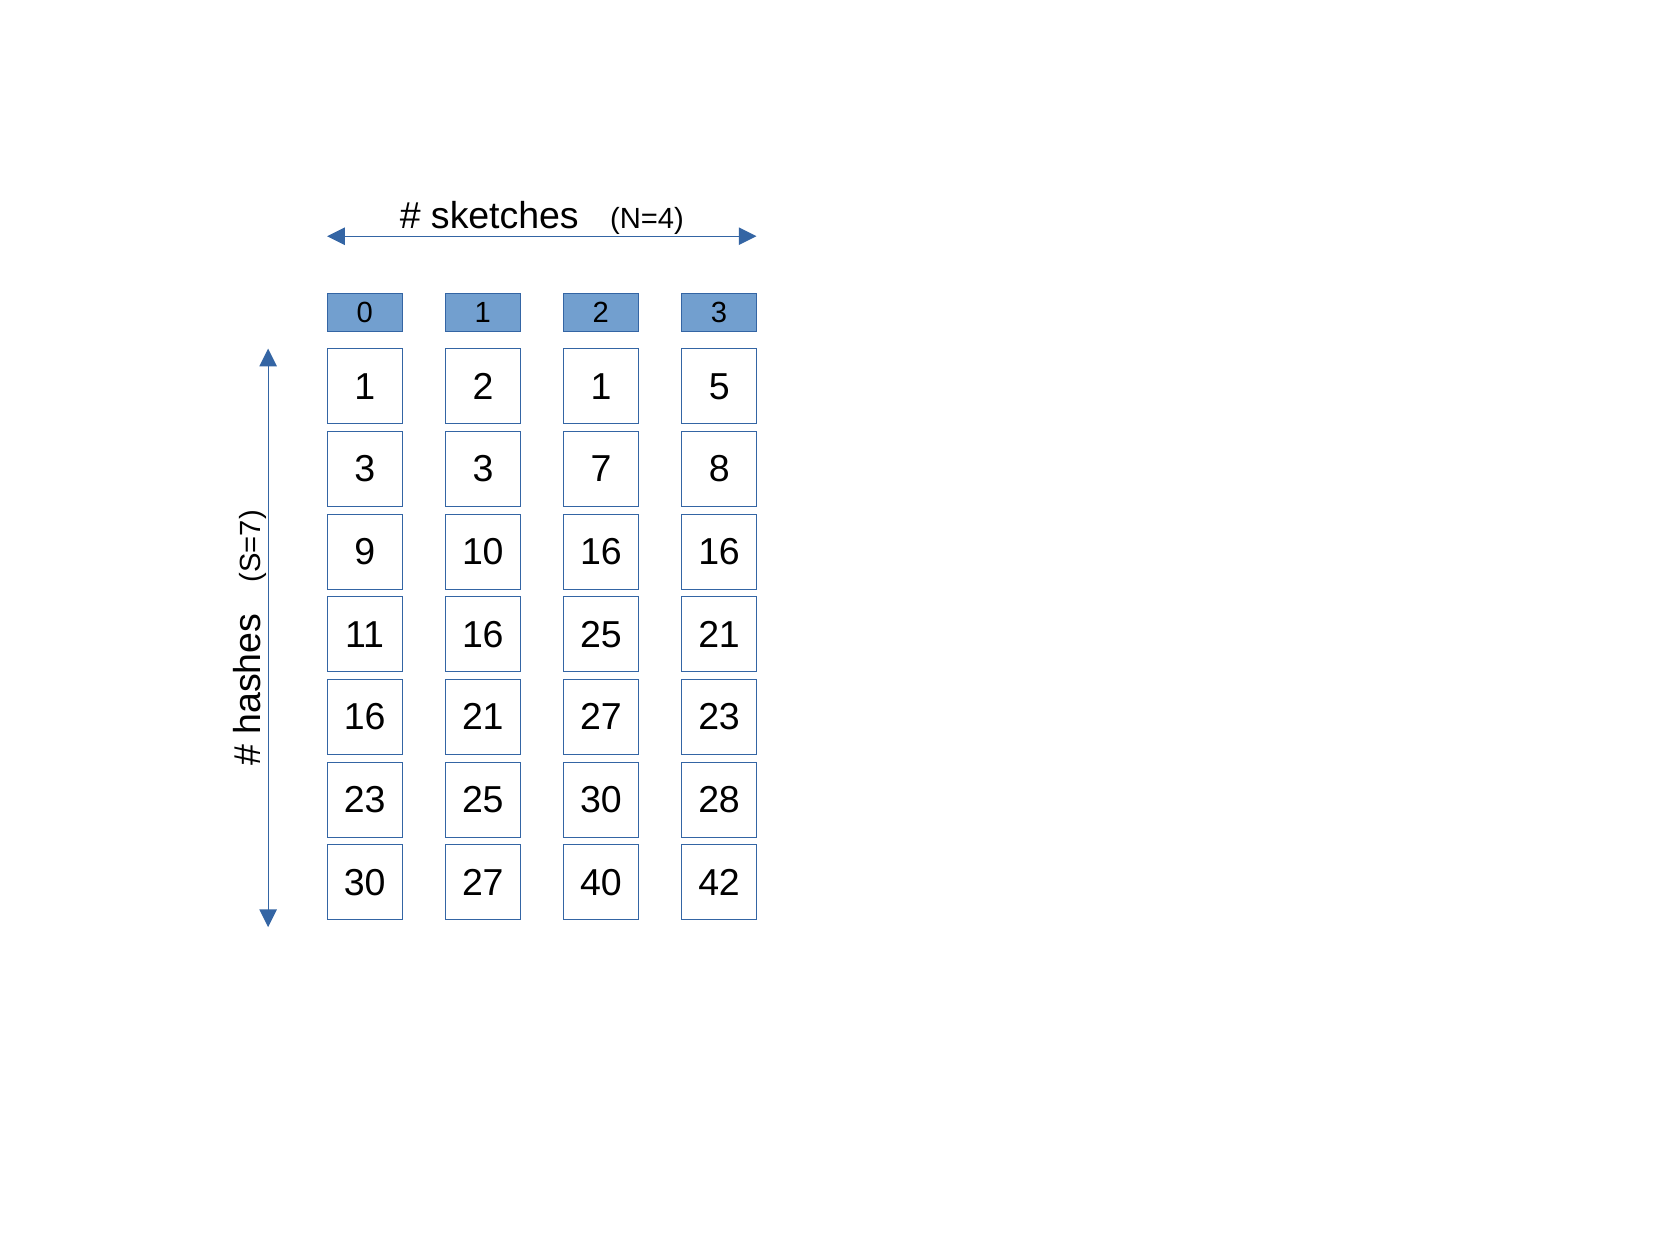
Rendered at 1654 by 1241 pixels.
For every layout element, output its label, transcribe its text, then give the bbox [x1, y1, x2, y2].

text_box 7 [563, 431, 639, 507]
text_box 16 [681, 514, 757, 590]
text_box 5 [681, 348, 757, 424]
text_box 16 [327, 679, 403, 755]
text_box 0 [327, 293, 403, 332]
text_box 9 [327, 514, 403, 590]
text_box 1 [327, 348, 403, 424]
text_box 25 [563, 596, 639, 672]
text_box 1 [563, 348, 639, 424]
text_box 28 [681, 762, 757, 838]
text_box 27 [445, 844, 521, 920]
text_box 40 [563, 844, 639, 920]
text_box 21 [445, 679, 521, 755]
text_box 2 [445, 348, 521, 424]
text_box 1 [445, 293, 521, 332]
text_box 3 [327, 431, 403, 507]
text_box 16 [445, 596, 521, 672]
text_box 27 [563, 679, 639, 755]
text_box 2 [563, 293, 639, 332]
text_box 11 [327, 596, 403, 672]
text_box 42 [681, 844, 757, 920]
text_box 3 [445, 431, 521, 507]
text_box 23 [681, 679, 757, 755]
text_box 30 [327, 844, 403, 920]
text_box 10 [445, 514, 521, 590]
text_box 16 [563, 514, 639, 590]
text_box 25 [445, 762, 521, 838]
text_box 30 [563, 762, 639, 838]
text_box 8 [681, 431, 757, 507]
text_box 23 [327, 762, 403, 838]
text_box 21 [681, 596, 757, 672]
text_box 3 [681, 293, 757, 332]
